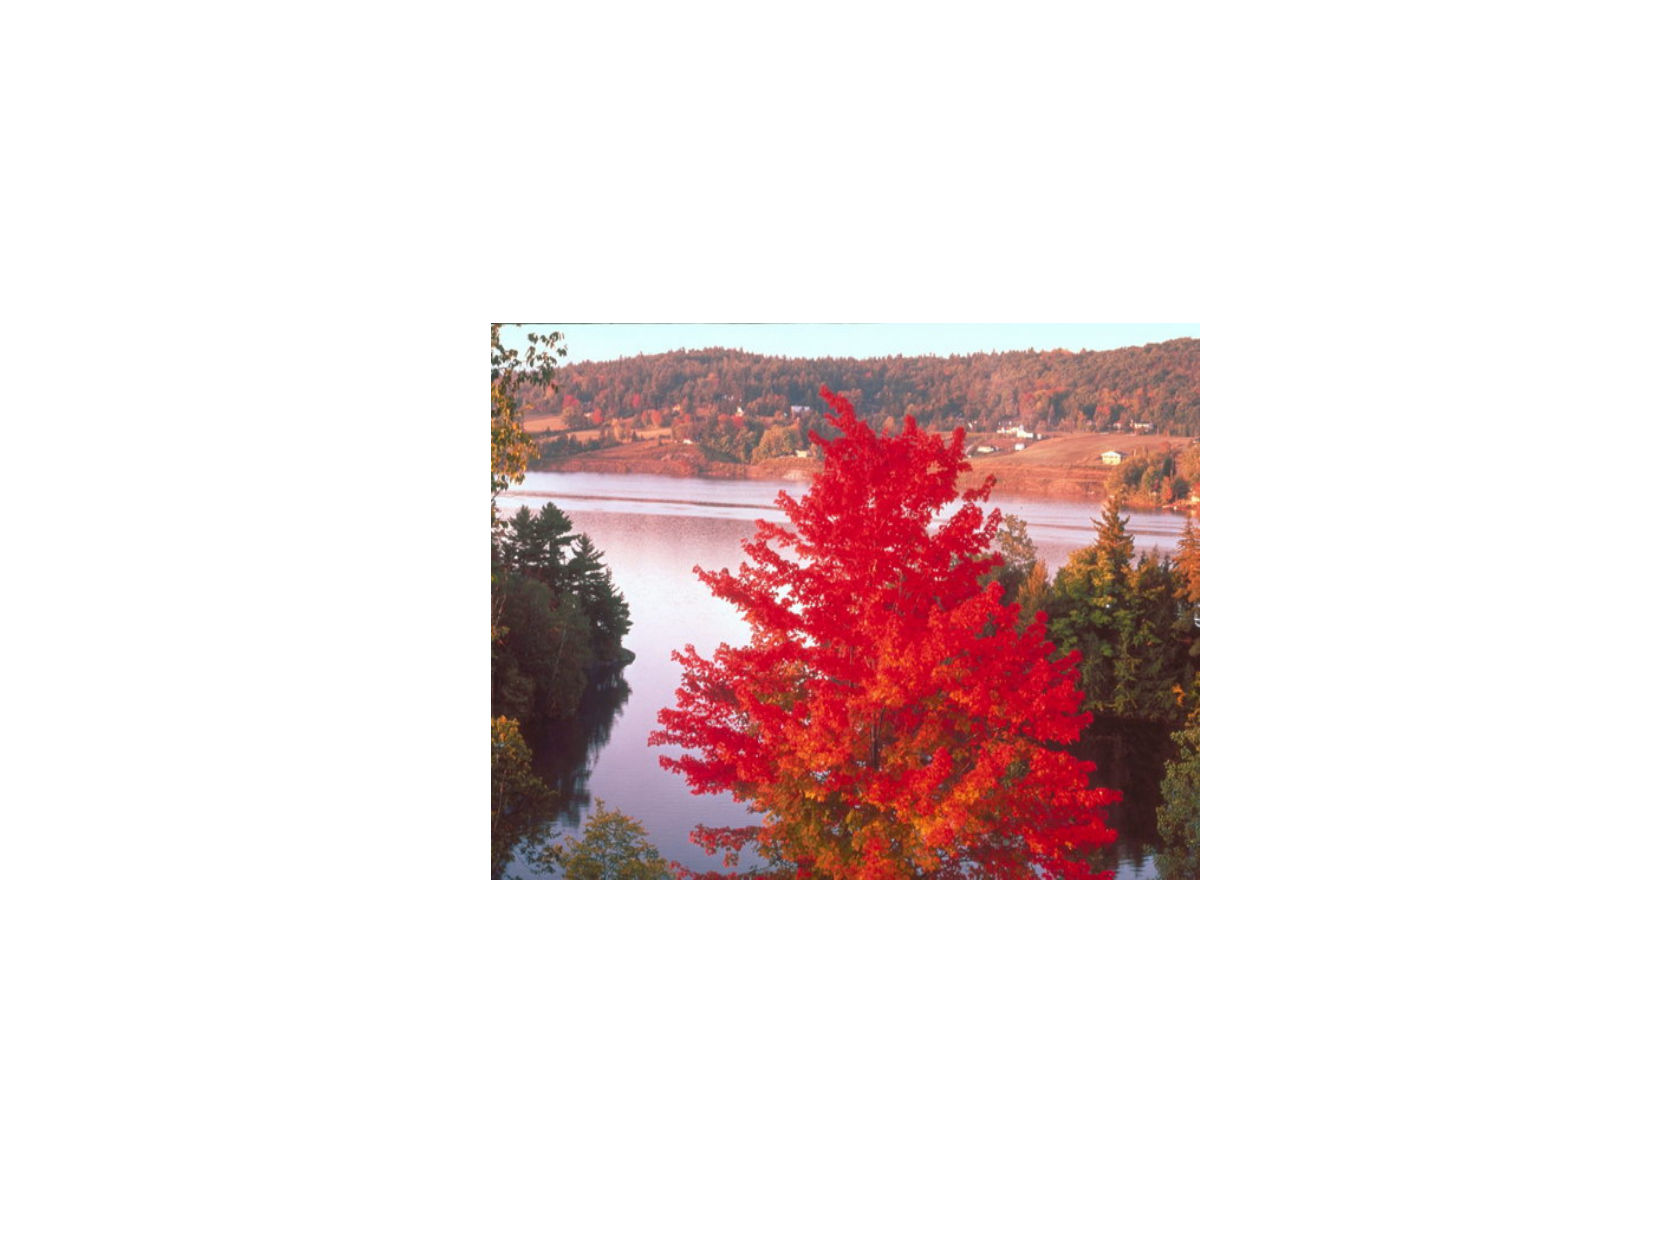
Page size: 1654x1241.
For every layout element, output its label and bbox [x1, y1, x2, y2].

picture [491, 323, 1200, 880]
